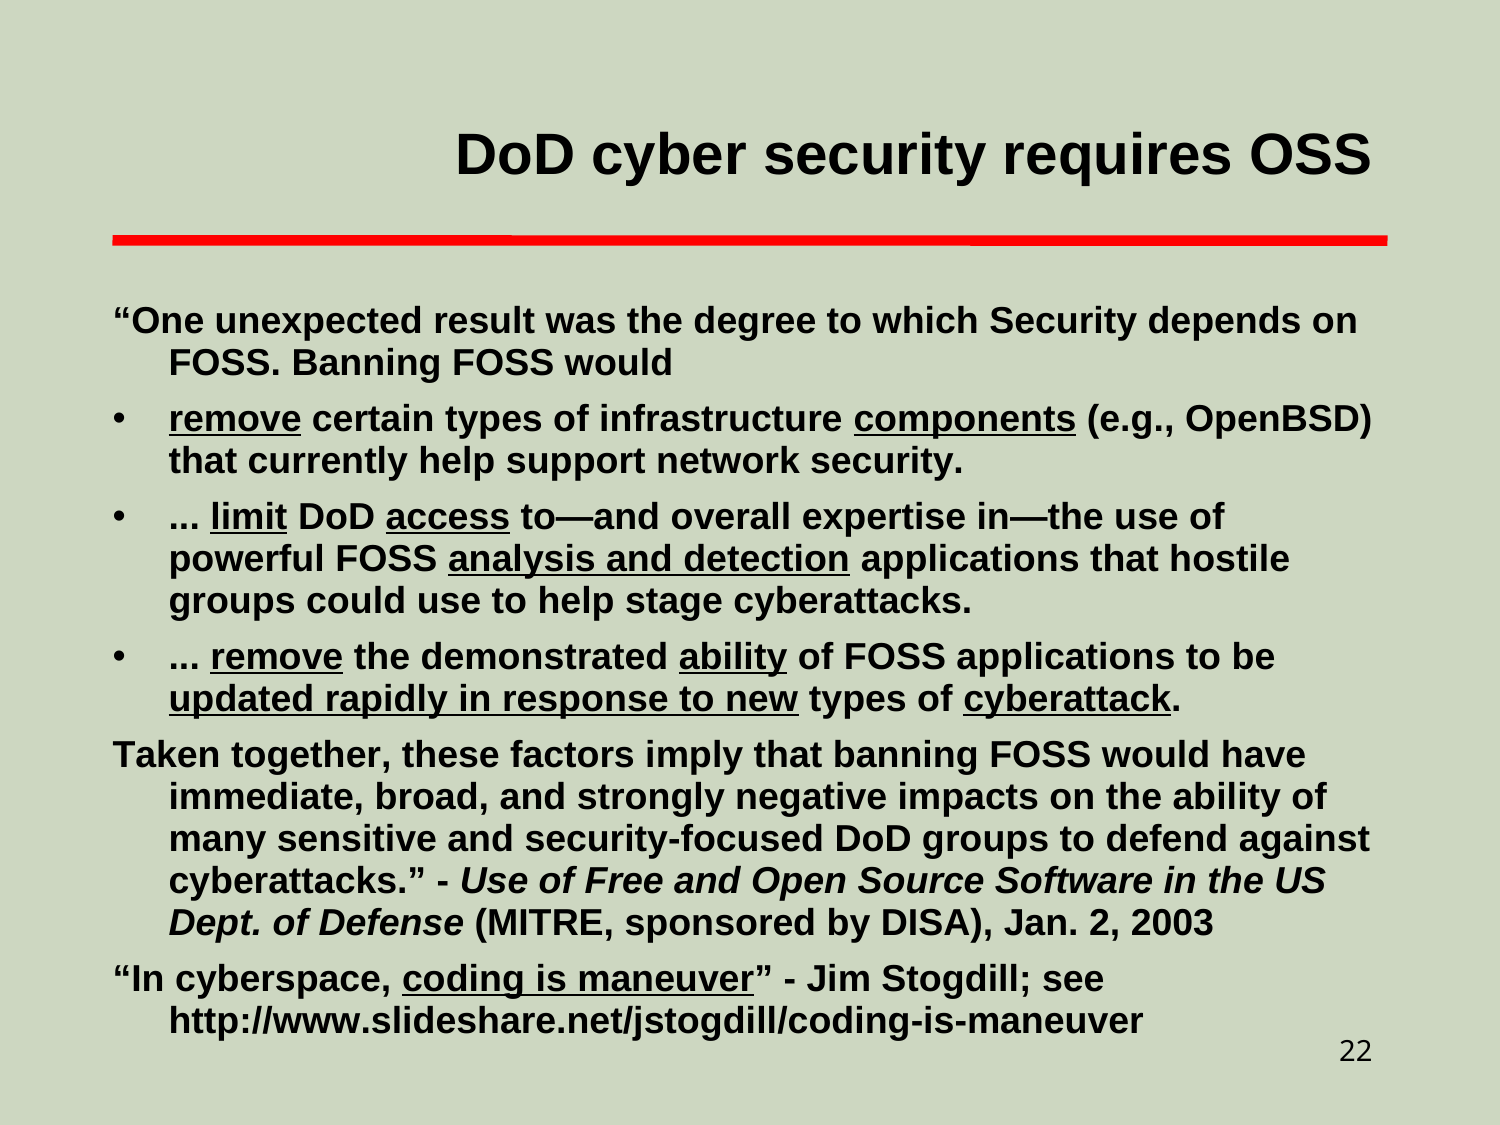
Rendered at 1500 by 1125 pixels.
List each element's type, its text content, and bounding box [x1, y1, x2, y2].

title DoD cyber security requires OSS [337, 85, 1388, 224]
list “One unexpected result was the degree to which Security depends on FOSS. Banning FOSS would remove certain types of infrastructure components (e.g., OpenBSD) that currently help support network security. ... limit DoD access to—and overall expertise in—the use of powerful FOSS analysis and detection applications that hostile groups could use to help stage cyberattacks. ... remove the demonstrated ability of FOSS applications to be updated rapidly in response to new types of cyberattack. Taken together, these factors imply that banning FOSS would have immediate, broad, and strongly negative impacts on the ability of many sensitive and security-focused DoD groups to defend against cyberattacks.” - Use of Free and Open Source Software in the US Dept. of Defense (MITRE, sponsored by DISA), Jan. 2, 2003 “In cyberspace, coding is maneuver” - Jim Stogdill; see http://www.slideshare.net/jstogdill/coding-is-maneuver [112, 299, 1388, 1045]
